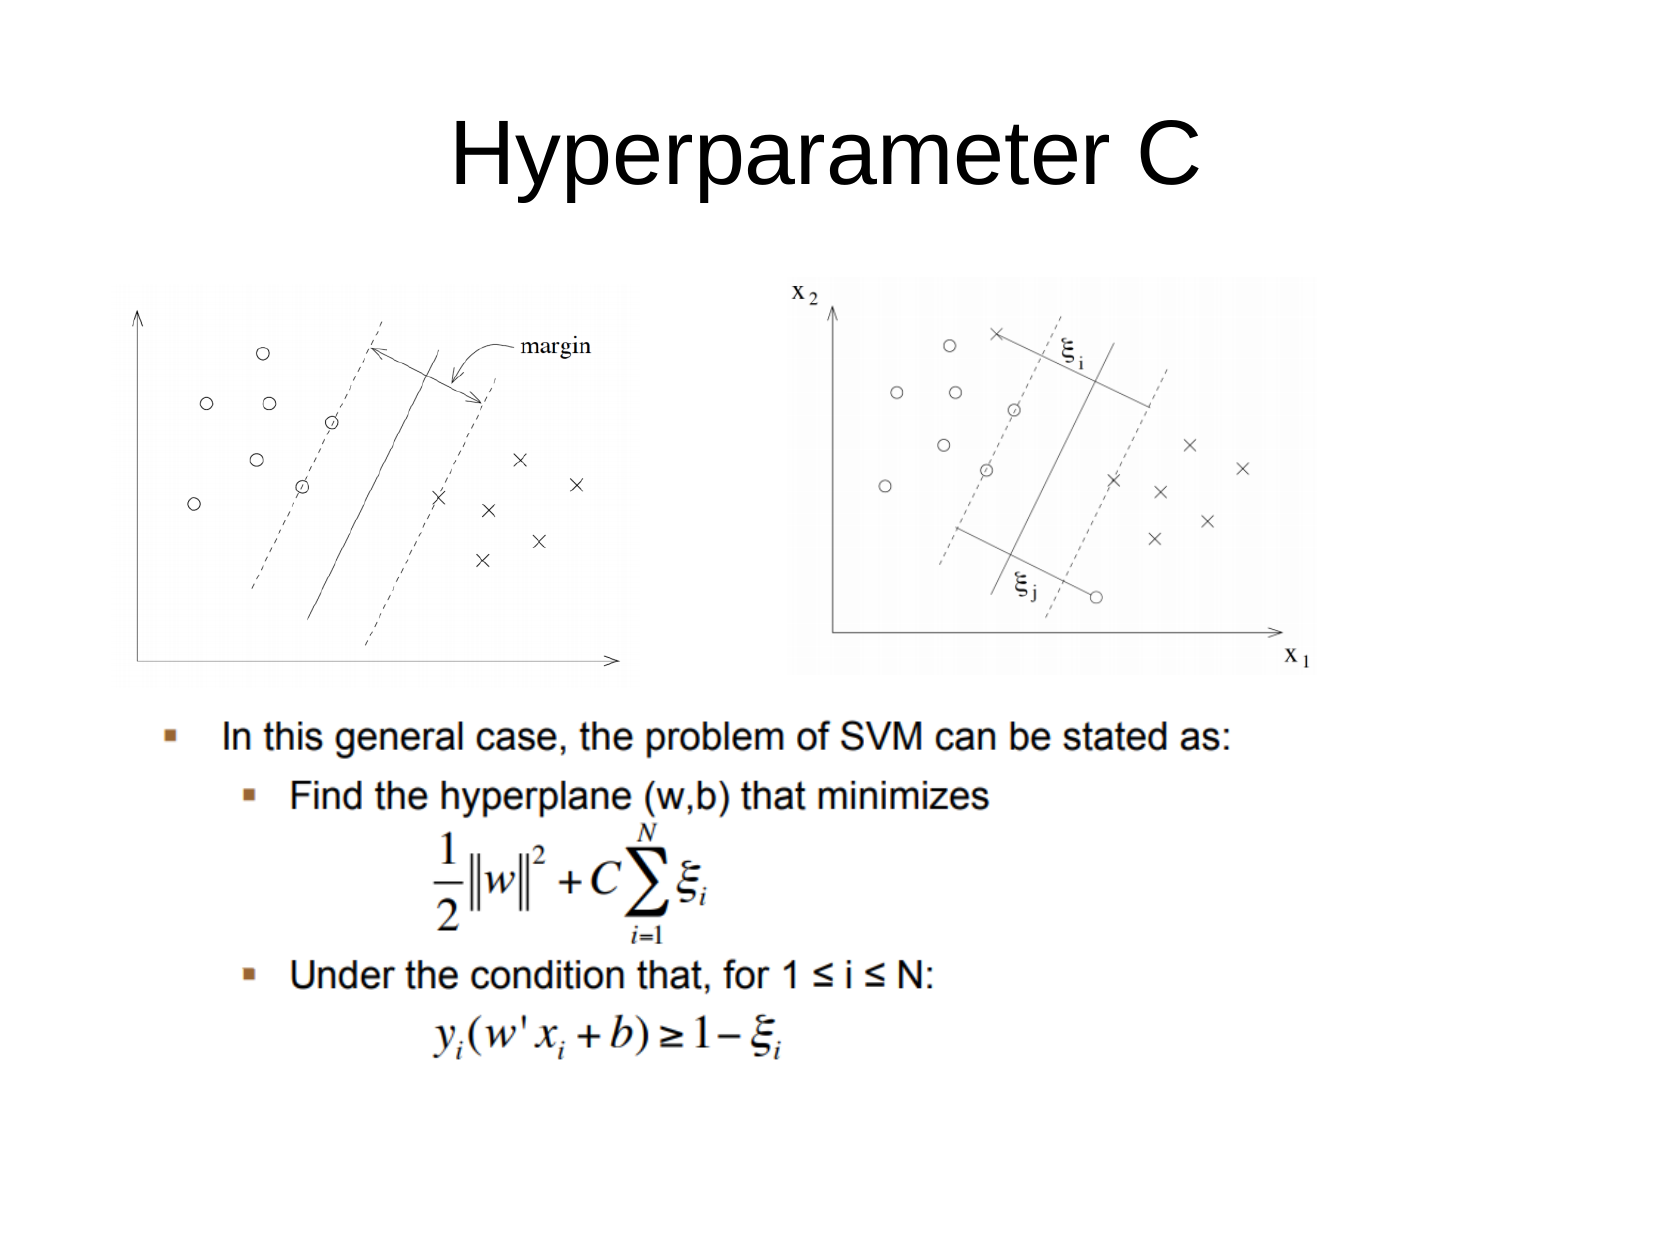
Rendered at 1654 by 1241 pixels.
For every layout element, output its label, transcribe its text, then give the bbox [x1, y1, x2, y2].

picture [765, 254, 1336, 676]
title Hyperparameter C [82, 49, 1571, 257]
picture [105, 263, 668, 691]
picture [145, 704, 1261, 1067]
